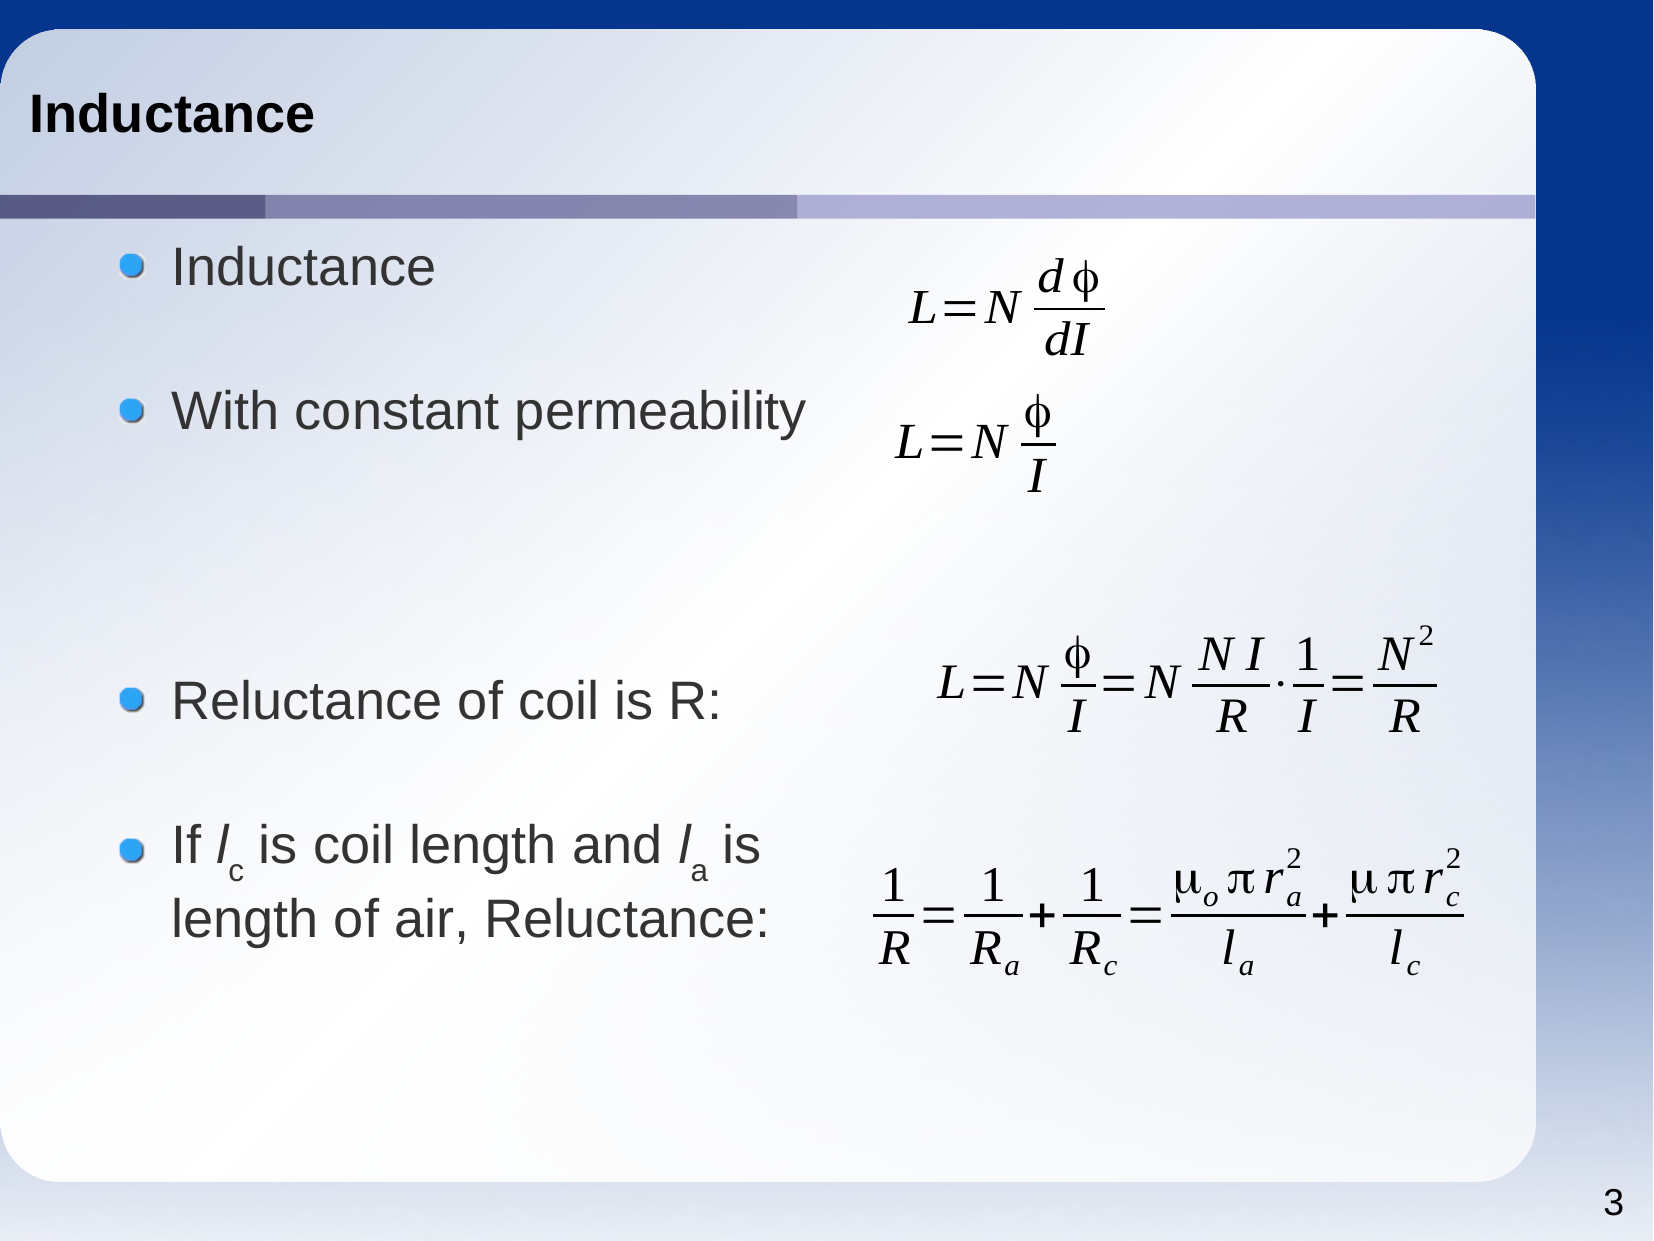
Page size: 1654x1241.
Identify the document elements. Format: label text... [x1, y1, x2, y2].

list Inductance With constant permeability Reluctance of coil is R: If lc is coil length and la is length of air, Reluctance: [29, 236, 895, 1167]
chart [898, 249, 1114, 367]
chart [885, 392, 1065, 504]
chart [864, 842, 1473, 983]
picture [0, 0, 1654, 1241]
chart [927, 619, 1446, 744]
title Inductance [29, 49, 1506, 178]
